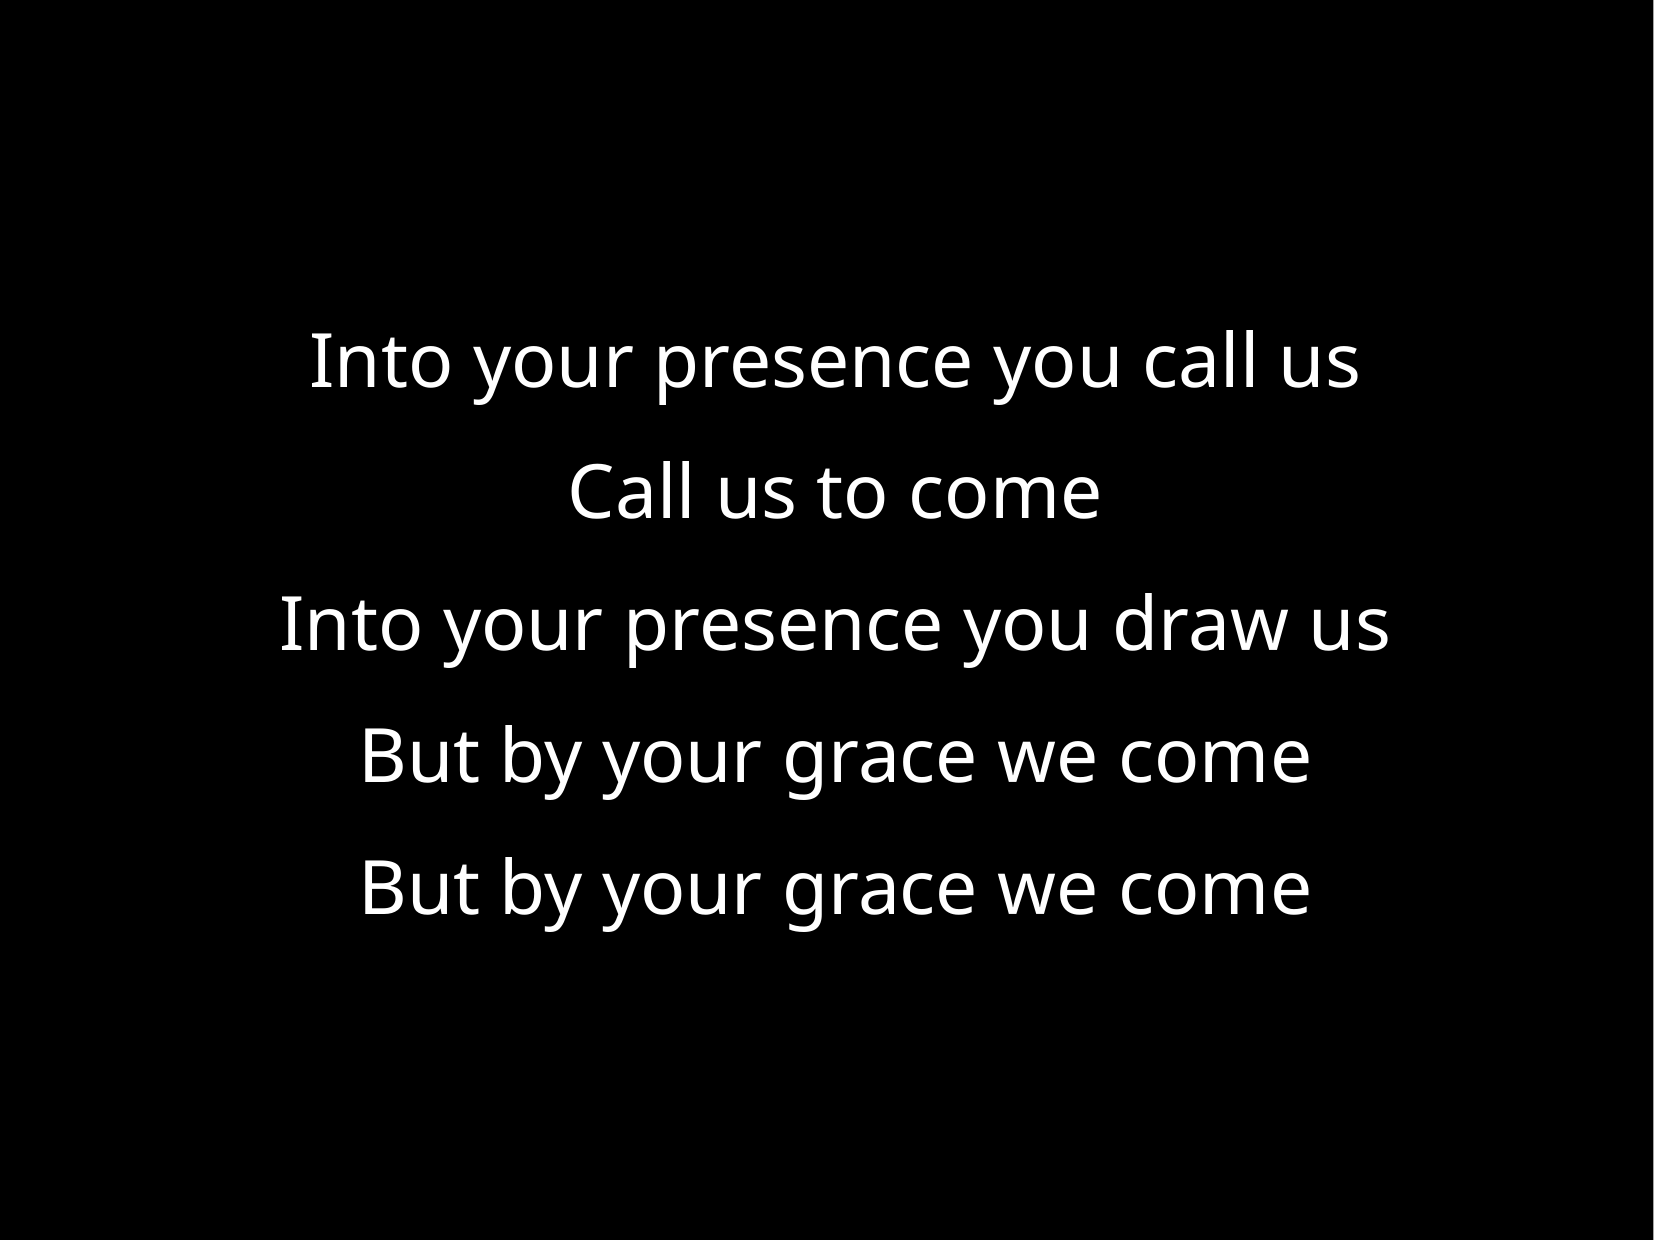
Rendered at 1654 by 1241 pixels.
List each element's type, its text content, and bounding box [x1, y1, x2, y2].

list Into your presence you call us Call us to come Into your presence you draw us But by your grace we come But by your grace we come [0, 307, 1654, 1027]
